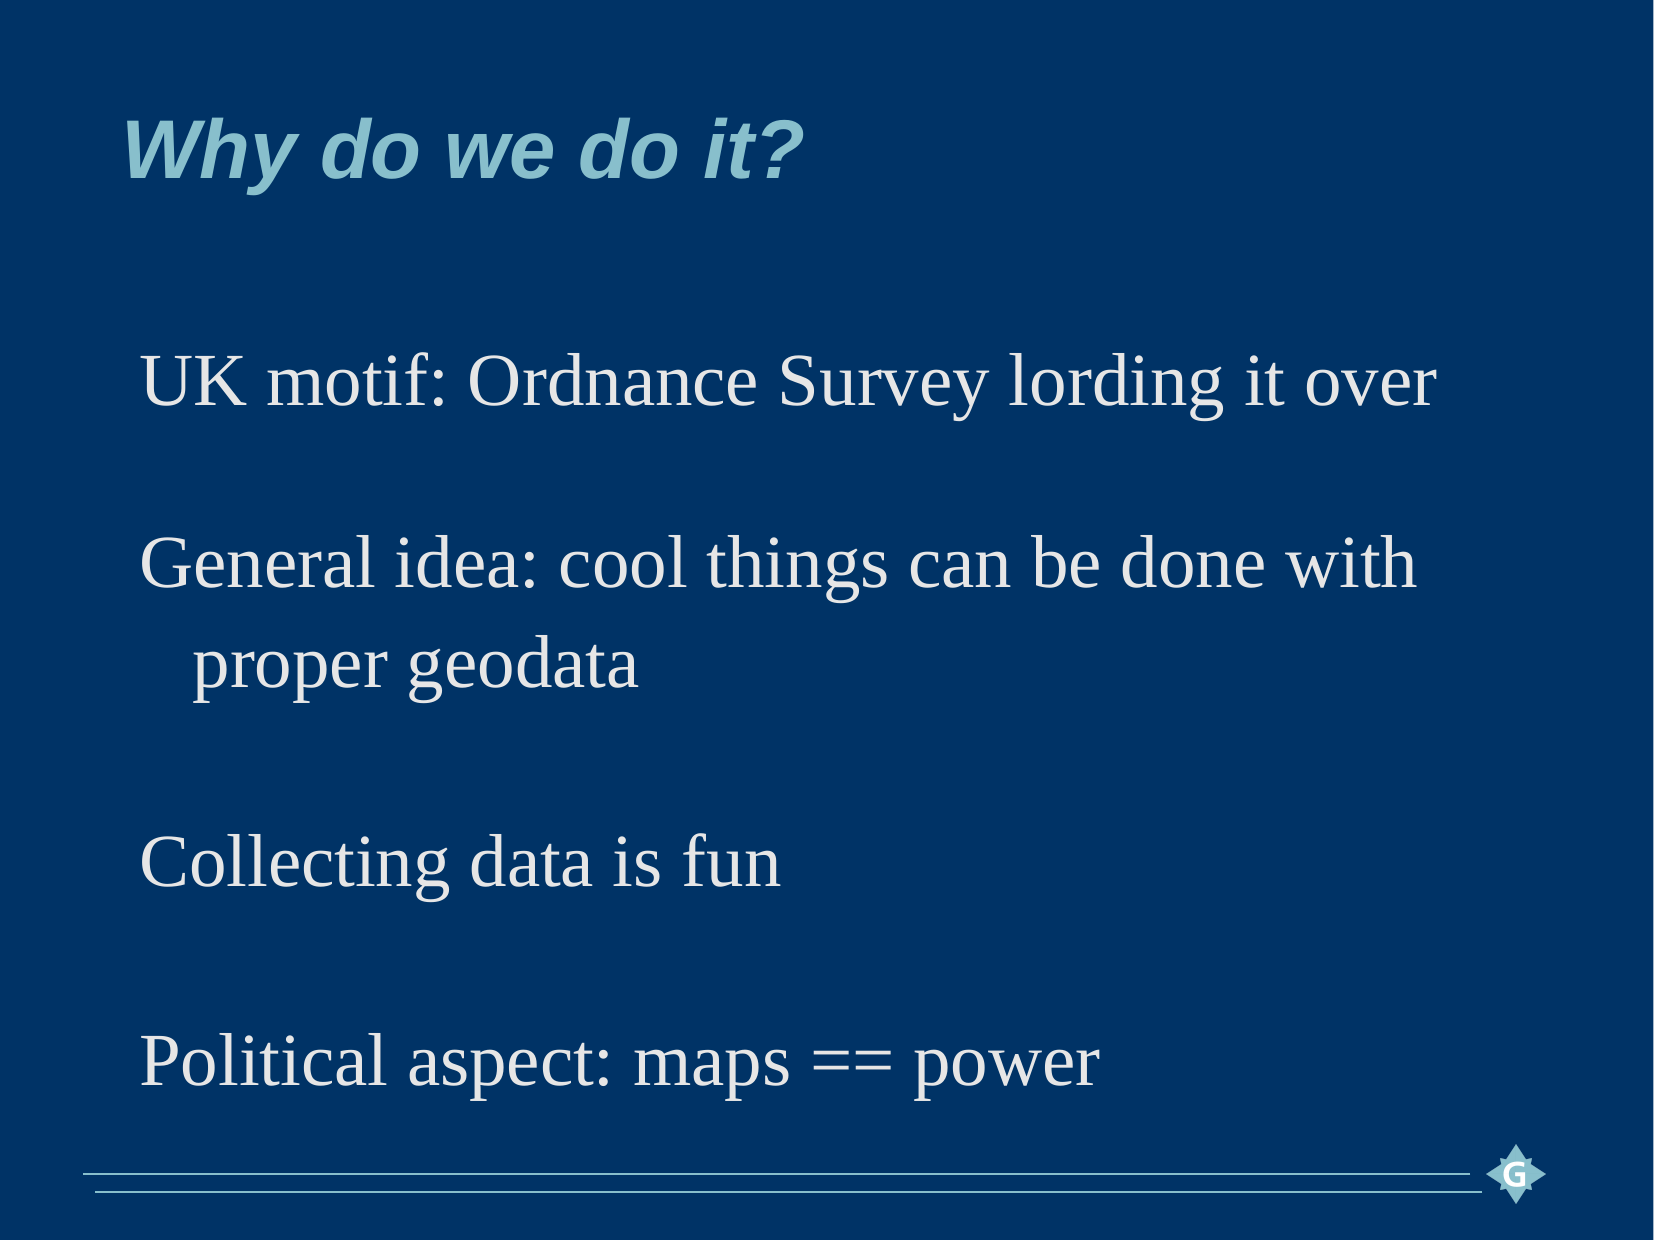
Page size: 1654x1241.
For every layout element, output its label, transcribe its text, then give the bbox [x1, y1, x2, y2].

title Why do we do it? [121, 53, 1534, 247]
list UK motif: Ordnance Survey lording it over General idea: cool things can be done with proper geodata Collecting data is fun Political aspect: maps == power [121, 322, 1561, 1118]
picture [1486, 1144, 1546, 1204]
